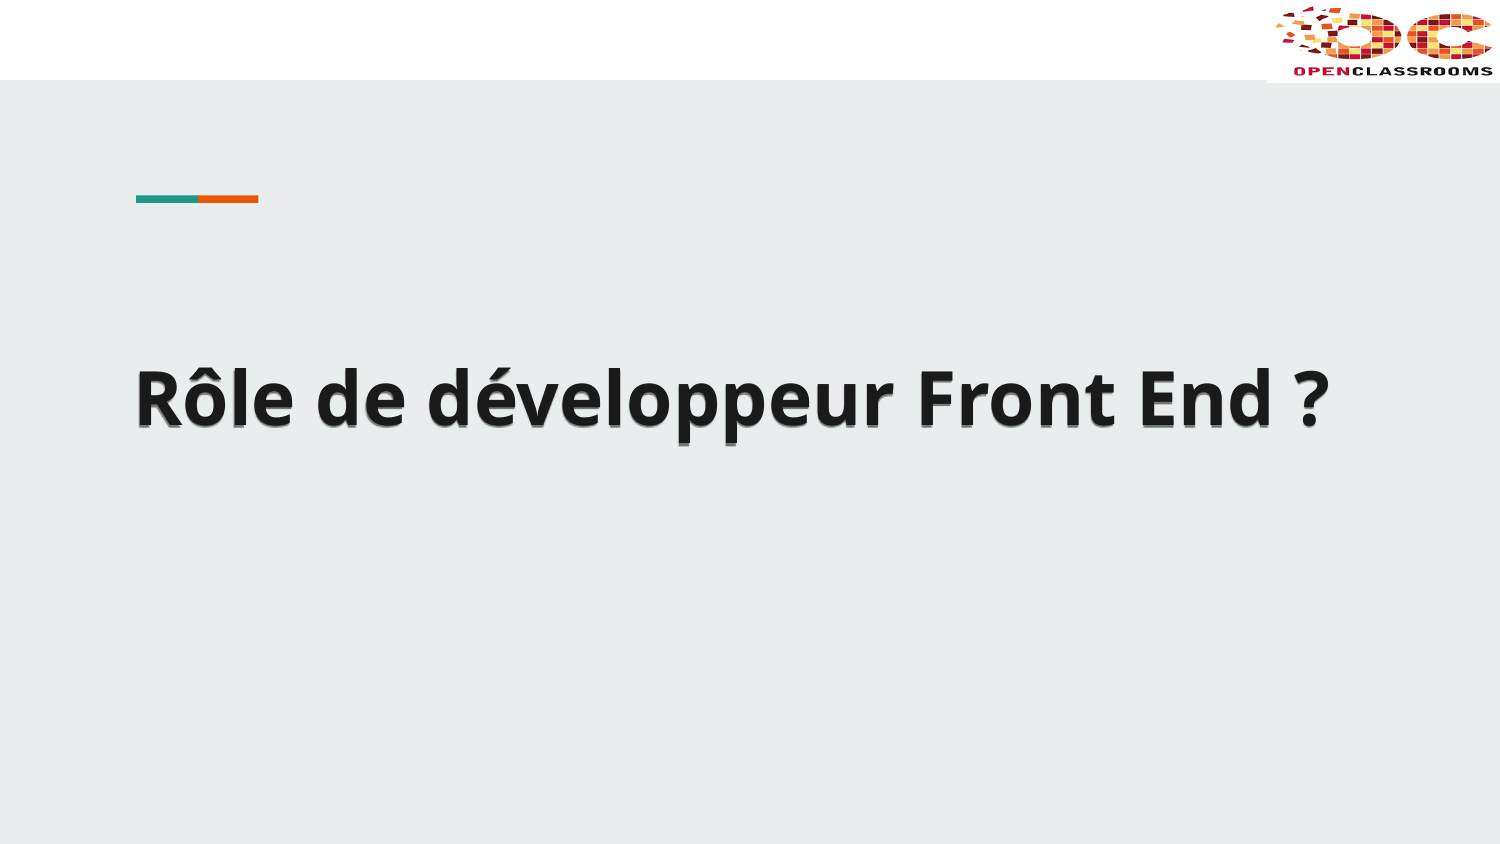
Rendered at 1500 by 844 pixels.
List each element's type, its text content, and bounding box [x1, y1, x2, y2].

title Rôle de développeur Front End ? [101, 335, 1363, 609]
picture [1267, 0, 1500, 83]
